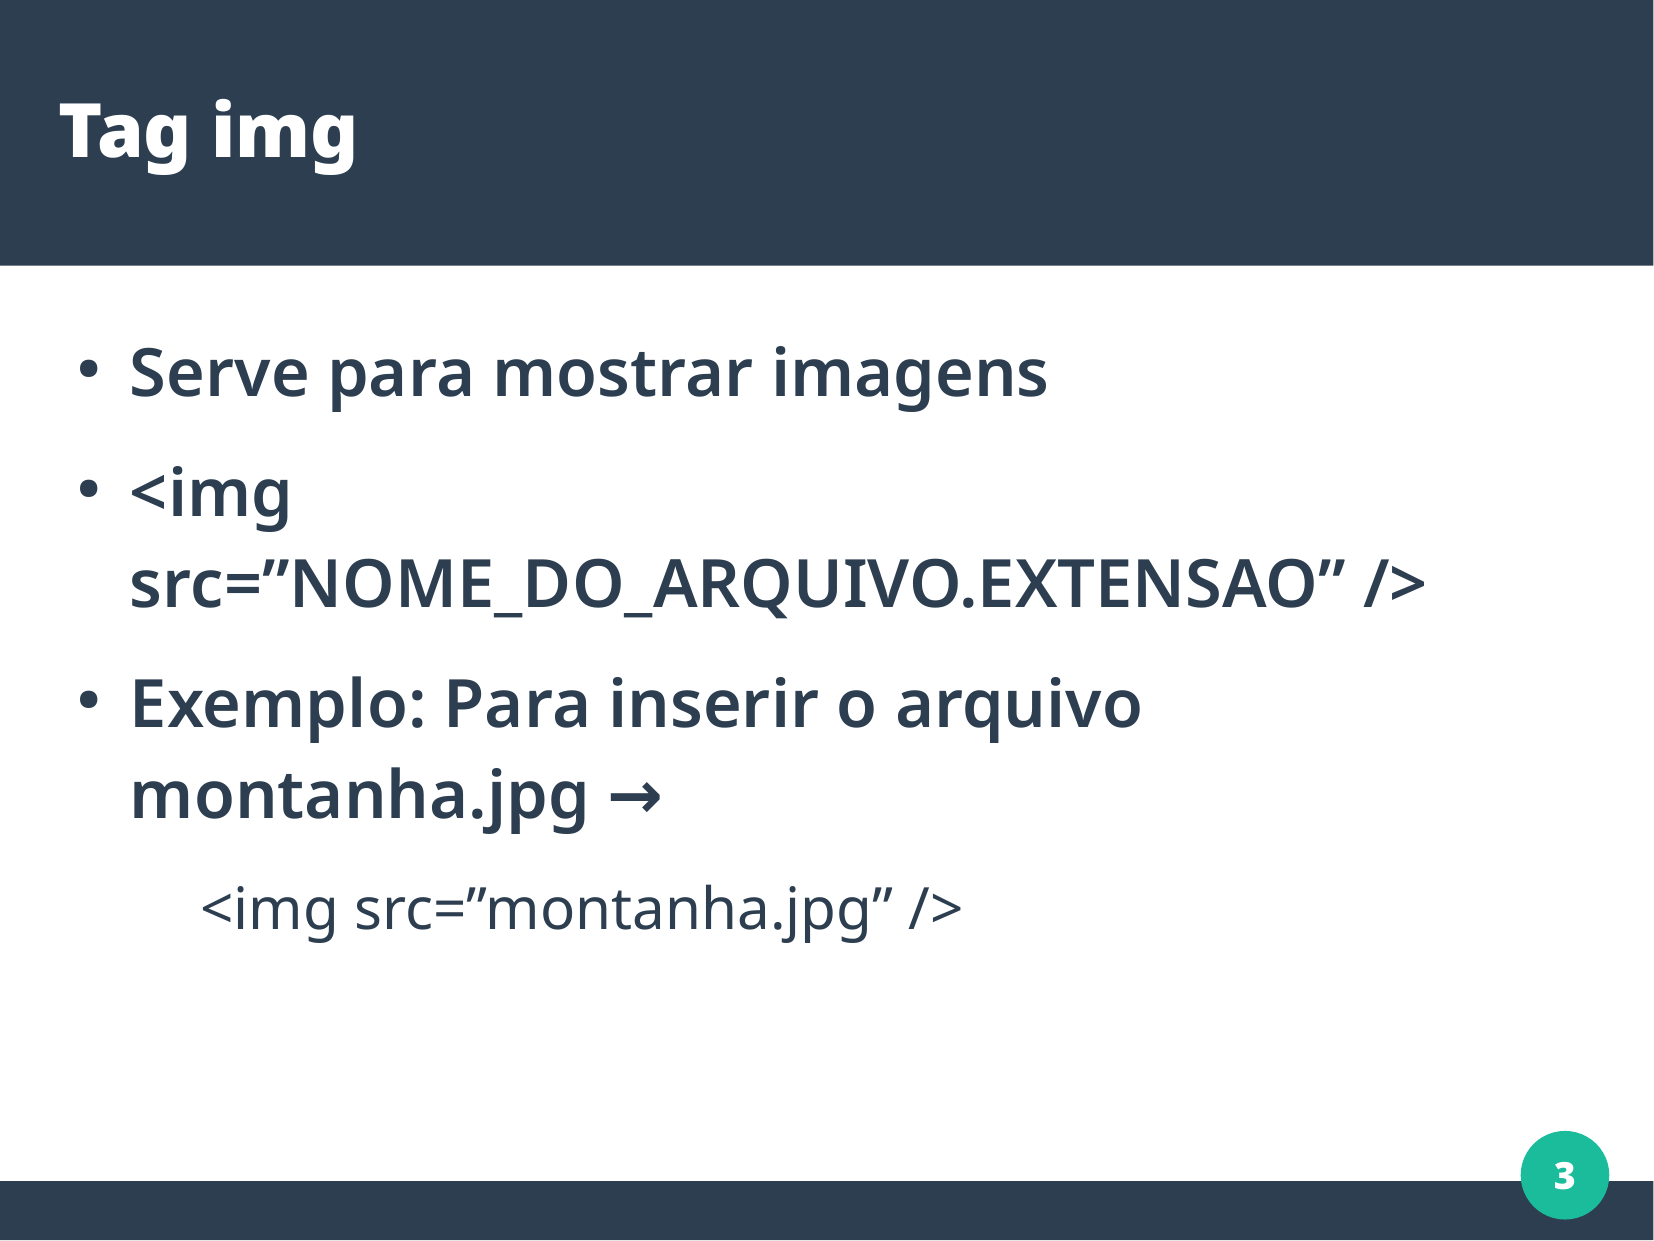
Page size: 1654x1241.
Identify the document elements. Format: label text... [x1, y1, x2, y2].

title Tag img [59, 49, 1595, 207]
list Serve para mostrar imagens <img src=”NOME_DO_ARQUIVO.EXTENSAO” /> Exemplo: Para inserir o arquivo montanha.jpg → <img src=”montanha.jpg” /> [59, 324, 1595, 1152]
